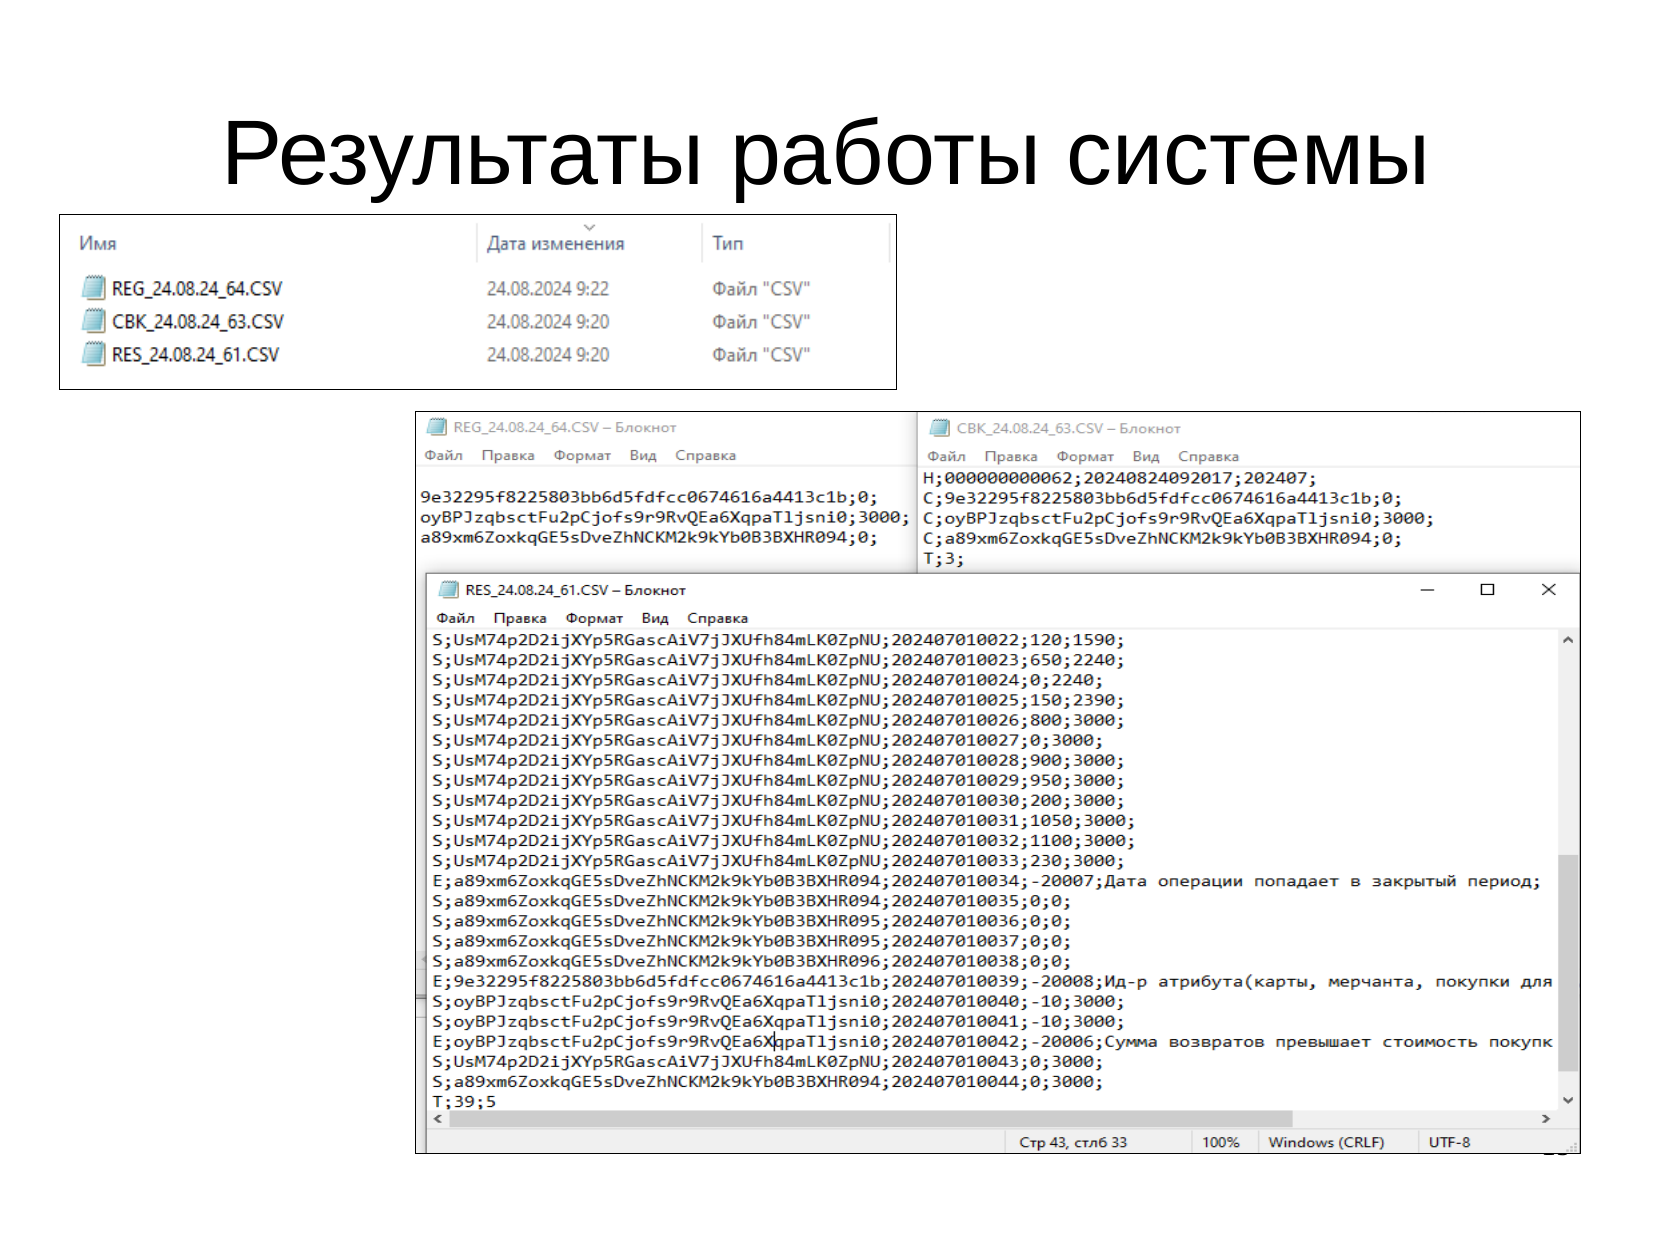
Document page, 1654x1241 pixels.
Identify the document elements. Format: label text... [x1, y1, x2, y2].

picture [415, 411, 1581, 1154]
picture [59, 214, 897, 390]
title Результаты работы системы [82, 49, 1571, 257]
